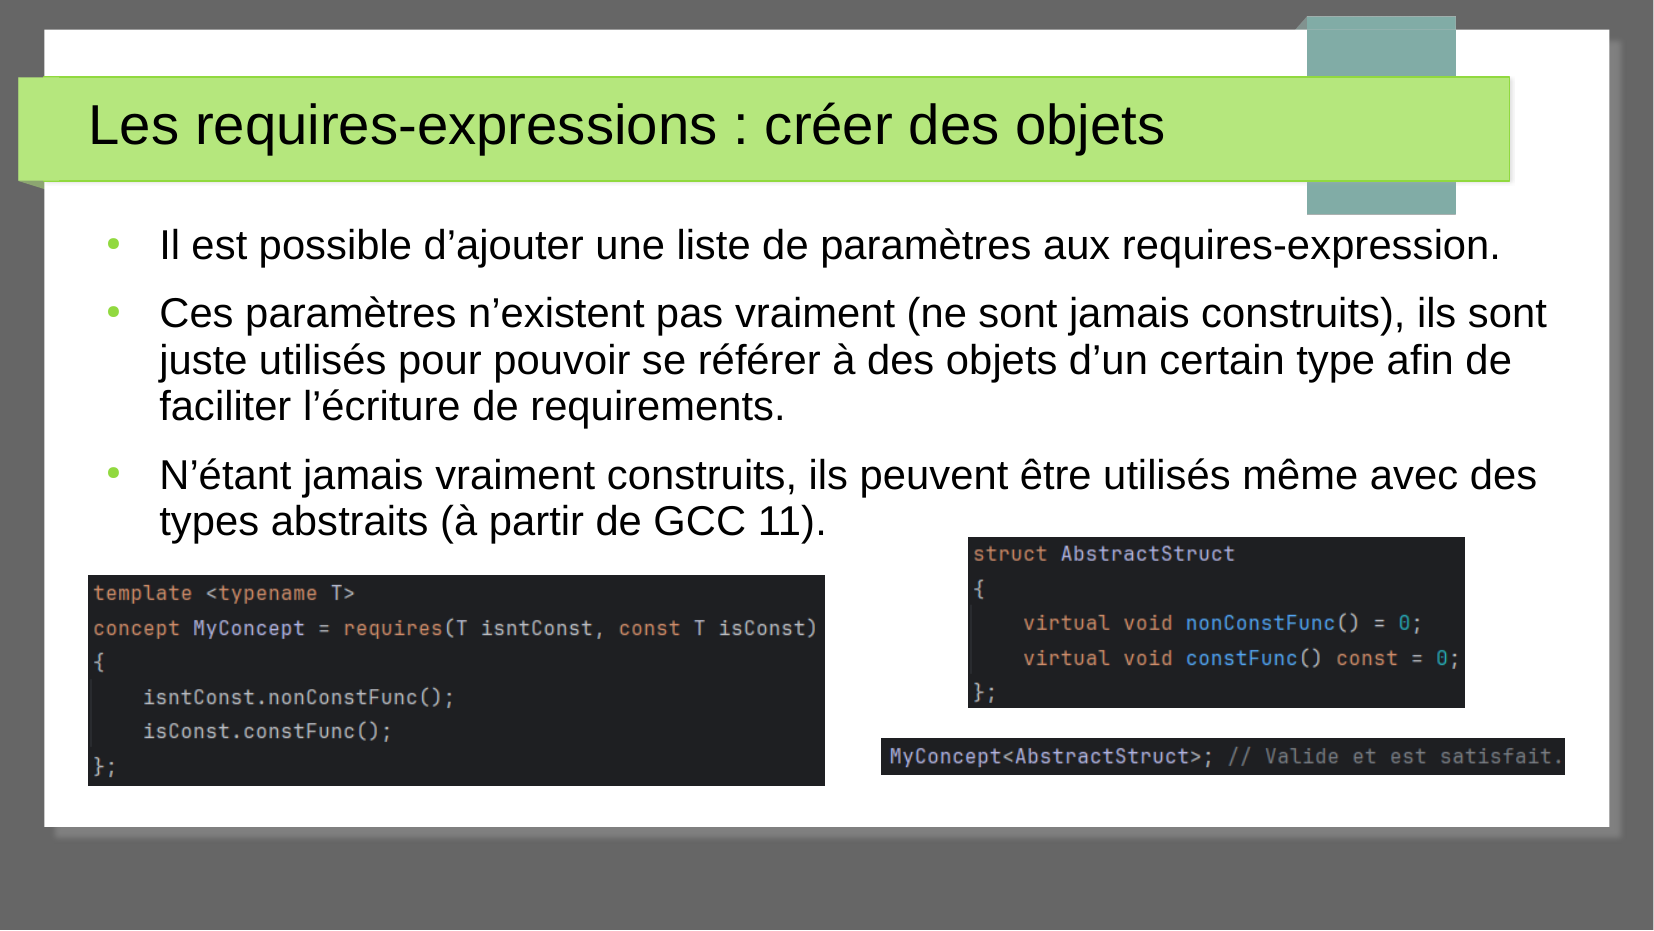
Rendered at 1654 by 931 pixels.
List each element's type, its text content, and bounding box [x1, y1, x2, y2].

picture [968, 537, 1465, 708]
title Les requires-expressions : créer des objets [88, 73, 1506, 178]
picture [881, 738, 1565, 775]
list Il est possible d’ajouter une liste de paramètres aux requires-expression. Ces paramètres n’existent pas vraiment (ne sont jamais construits), ils sont juste utilisés pour pouvoir se référer à des objets d’un certain type afin de faciliter l’écriture de requirements. N’étant jamais vraiment construits, ils peuvent être utilisés même avec des types abstraits (à partir de GCC 11). [88, 221, 1565, 813]
picture [88, 575, 825, 786]
